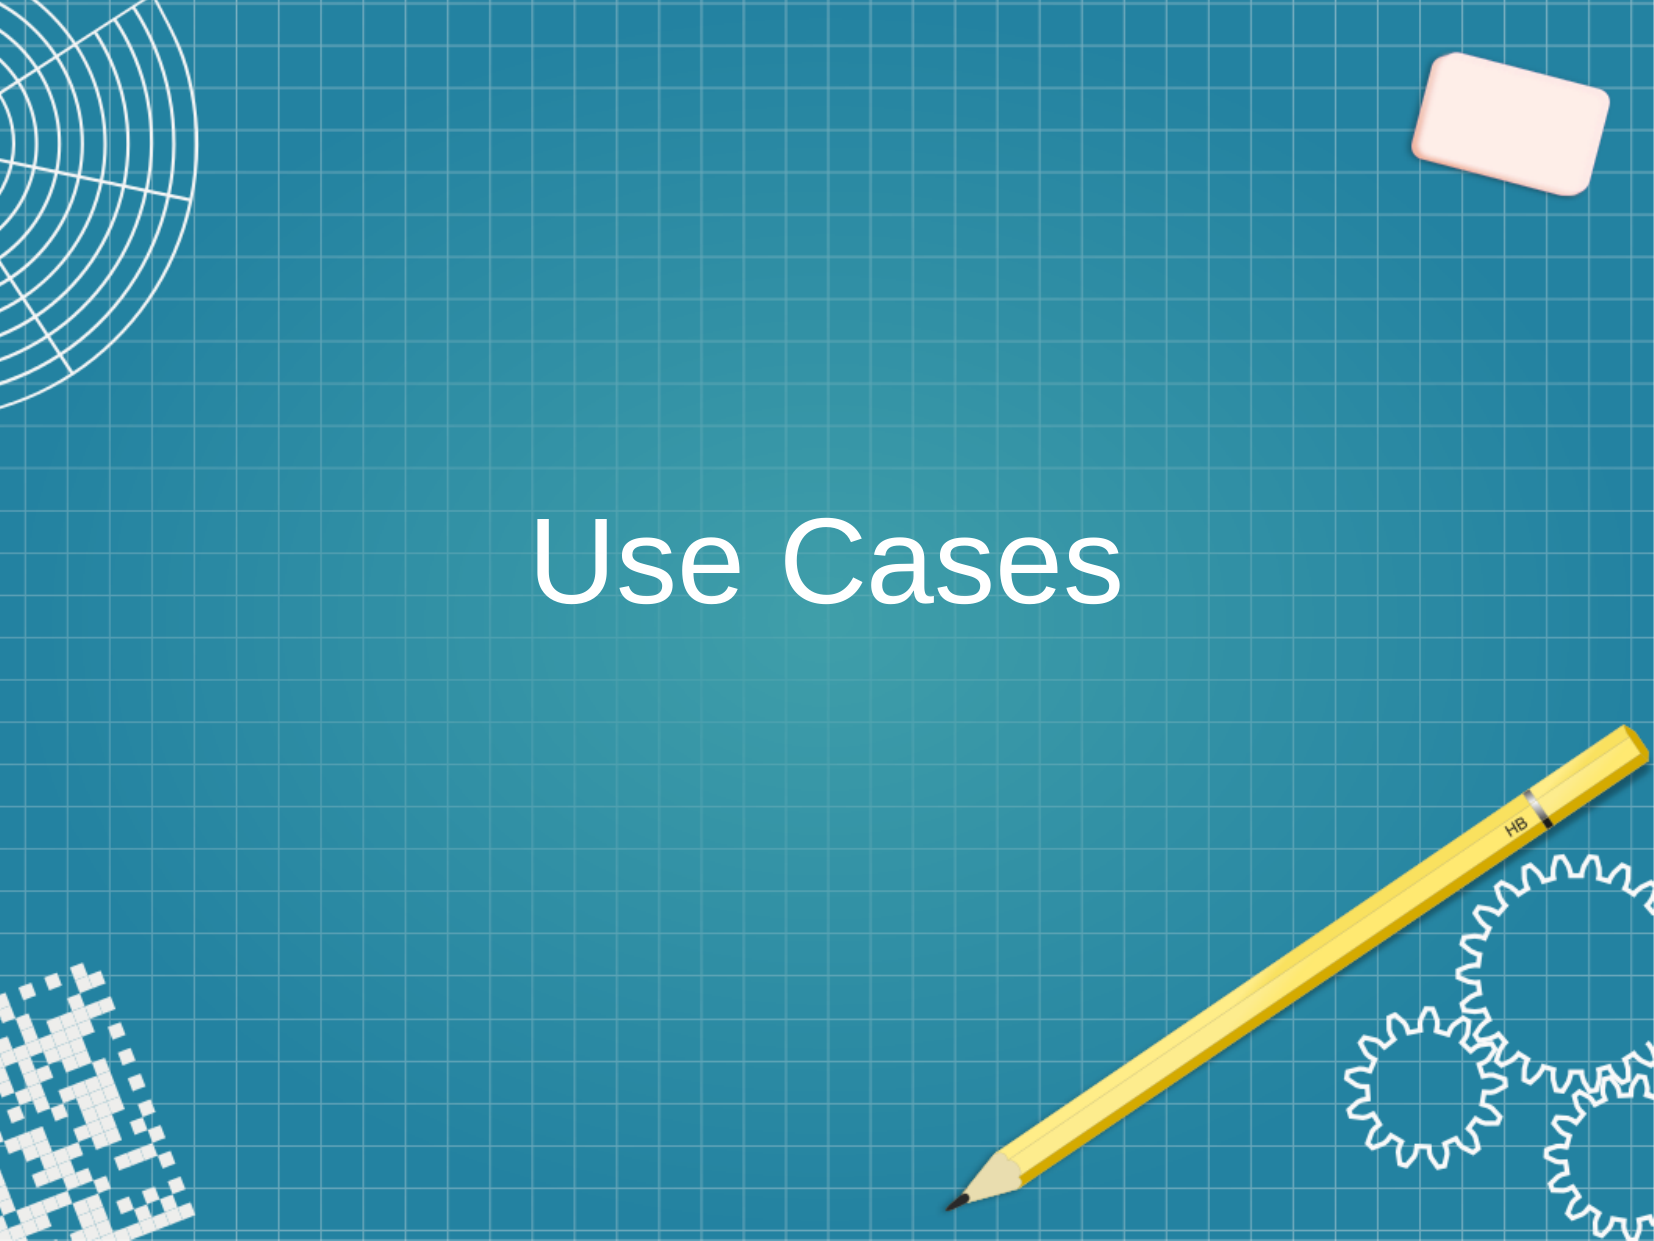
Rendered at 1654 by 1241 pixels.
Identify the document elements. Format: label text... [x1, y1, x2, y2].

title Use Cases [82, 419, 1571, 703]
picture [0, 0, 1654, 1241]
